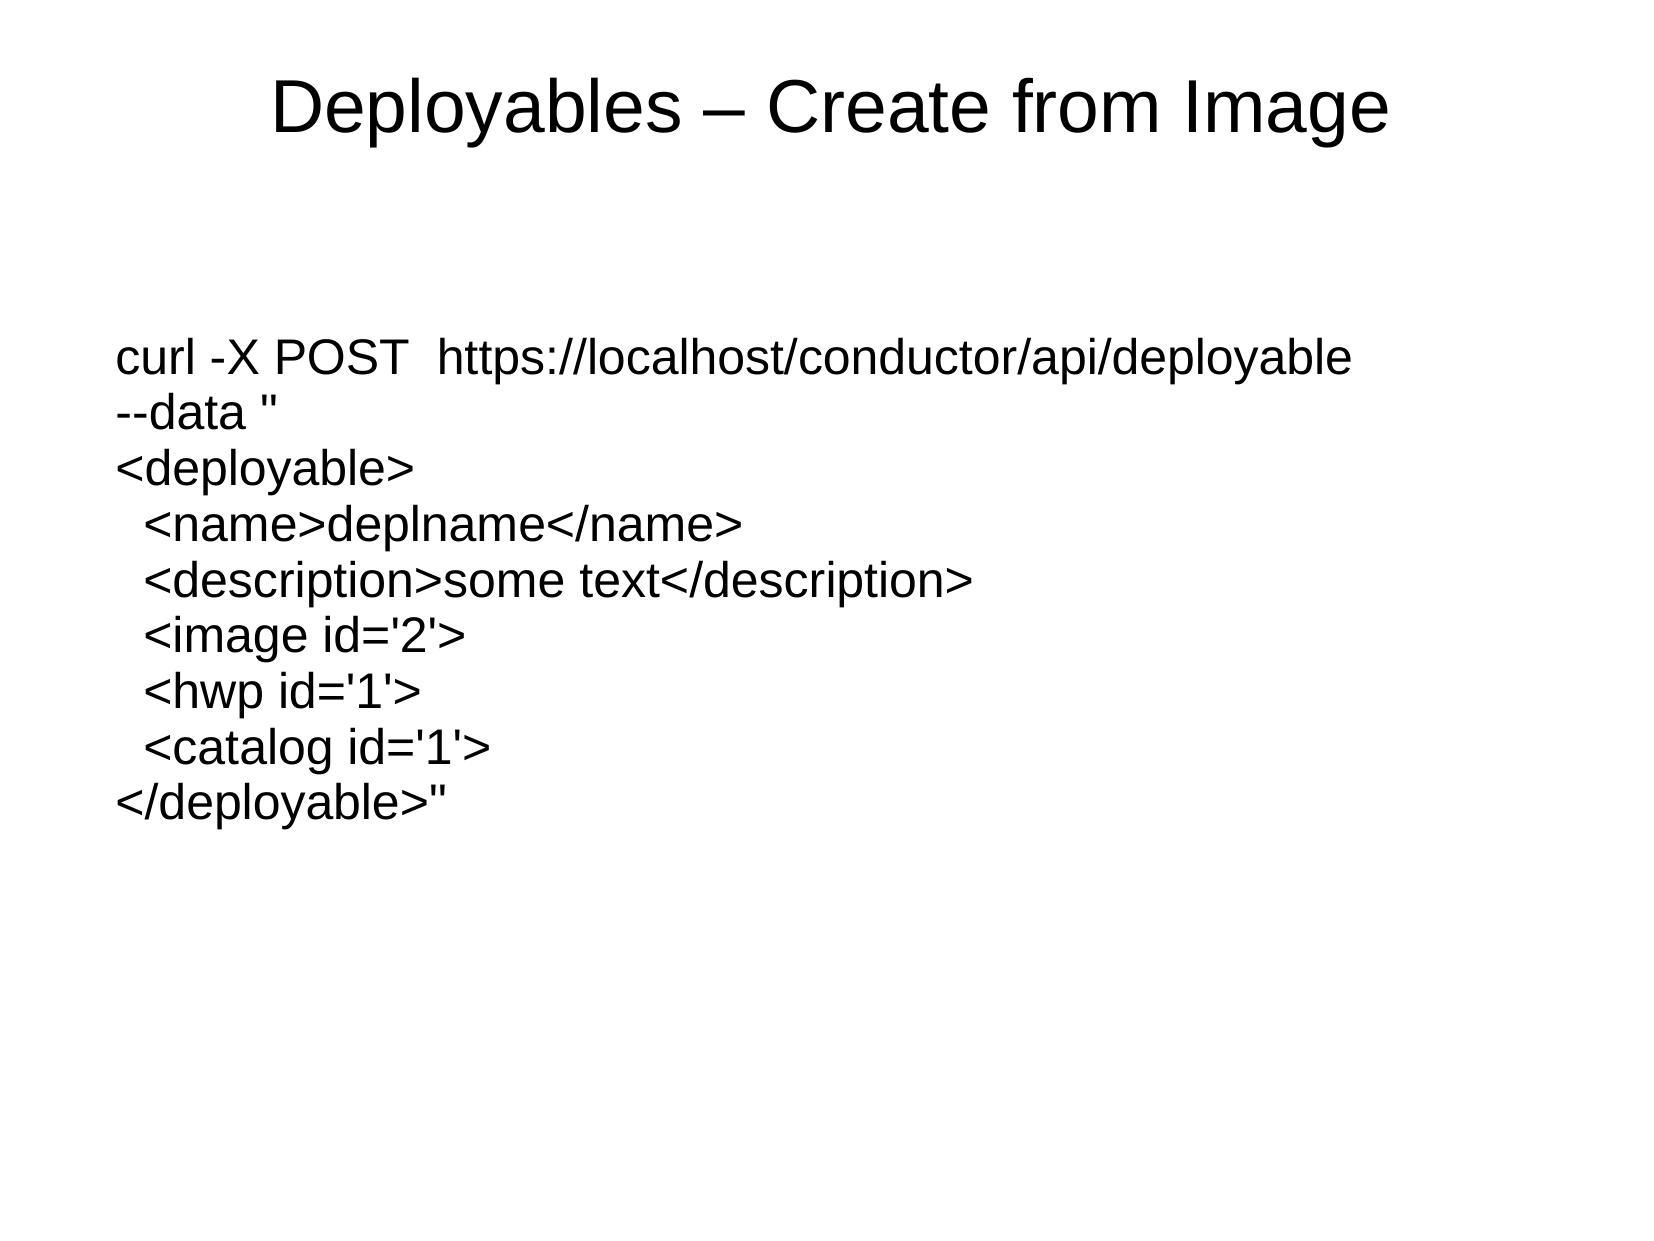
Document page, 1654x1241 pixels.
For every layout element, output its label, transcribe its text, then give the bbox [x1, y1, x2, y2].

title Deployables – Create from Image [86, 2, 1576, 211]
subtitle curl -X POST https://localhost/conductor/api/deployable --data " <deployable> <name>deplname</name> <description>some text</description> <image id='2'> <hwp id='1'> <catalog id='1'> </deployable>" [115, 328, 1631, 1226]
